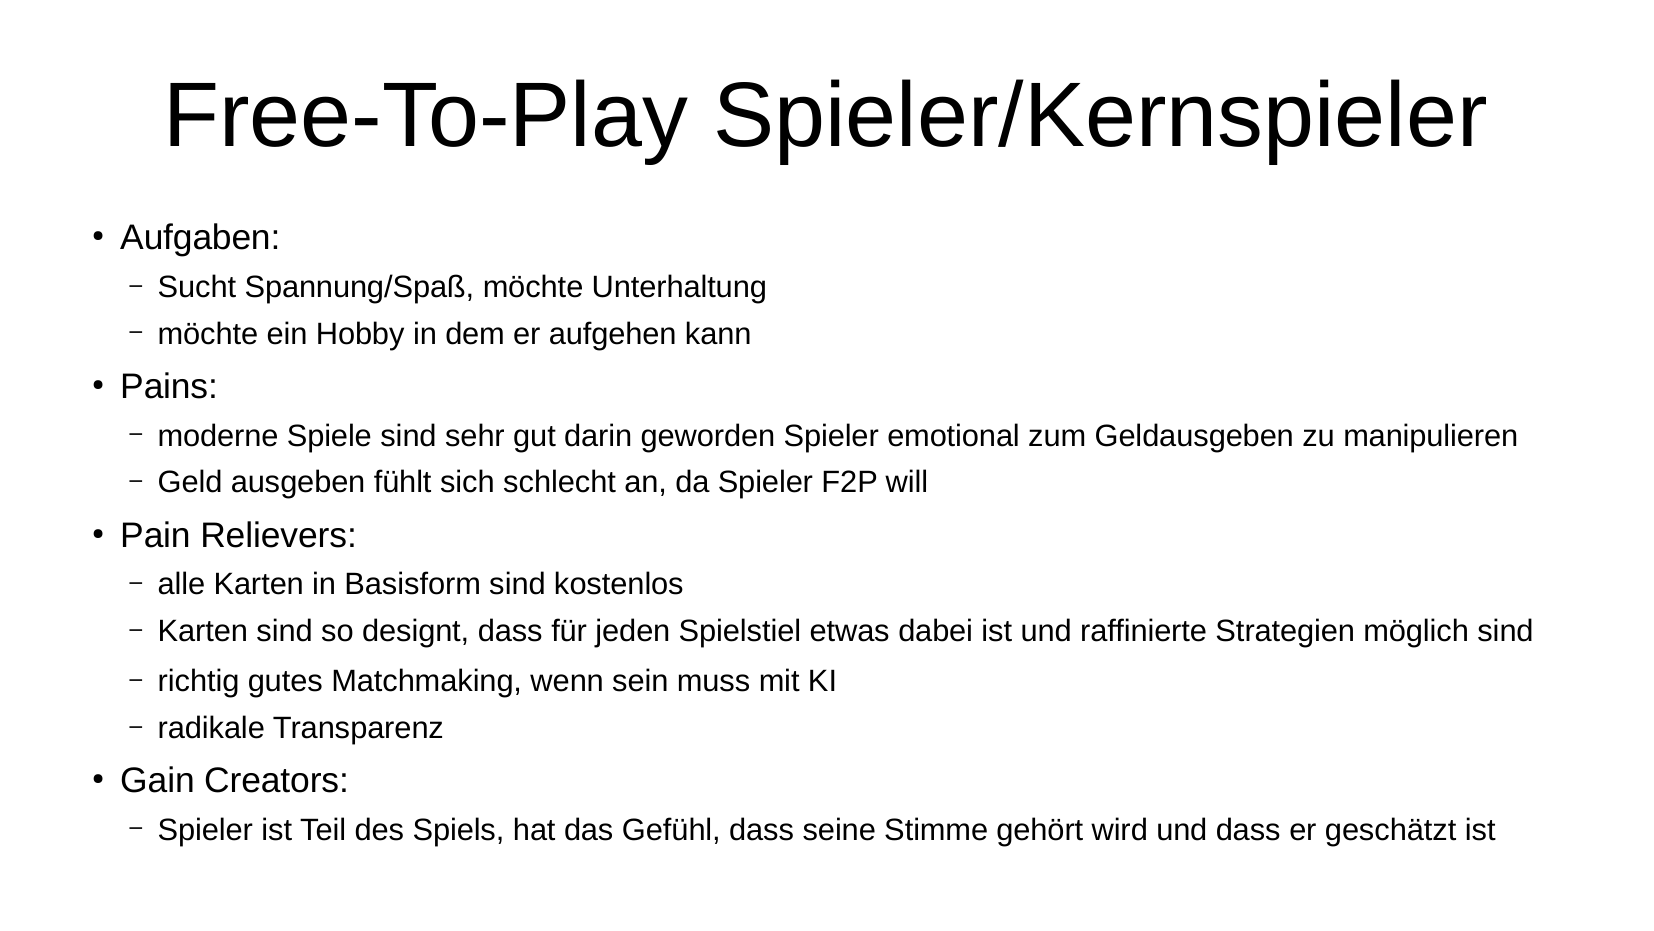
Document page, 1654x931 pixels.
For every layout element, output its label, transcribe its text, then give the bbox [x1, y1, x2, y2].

title Free-To-Play Spieler/Kernspieler [82, 37, 1571, 193]
list Aufgaben: Sucht Spannung/Spaß, möchte Unterhaltung möchte ein Hobby in dem er aufgehen kann Pains: moderne Spiele sind sehr gut darin geworden Spieler emotional zum Geldausgeben zu manipulieren Geld ausgeben fühlt sich schlecht an, da Spieler F2P will Pain Relievers: alle Karten in Basisform sind kostenlos Karten sind so designt, dass für jeden Spielstiel etwas dabei ist und raffinierte Strategien möglich sind richtig gutes Matchmaking, wenn sein muss mit KI radikale Transparenz Gain Creators: Spieler ist Teil des Spiels, hat das Gefühl, dass seine Stimme gehört wird und dass er geschätzt ist [82, 217, 1571, 916]
